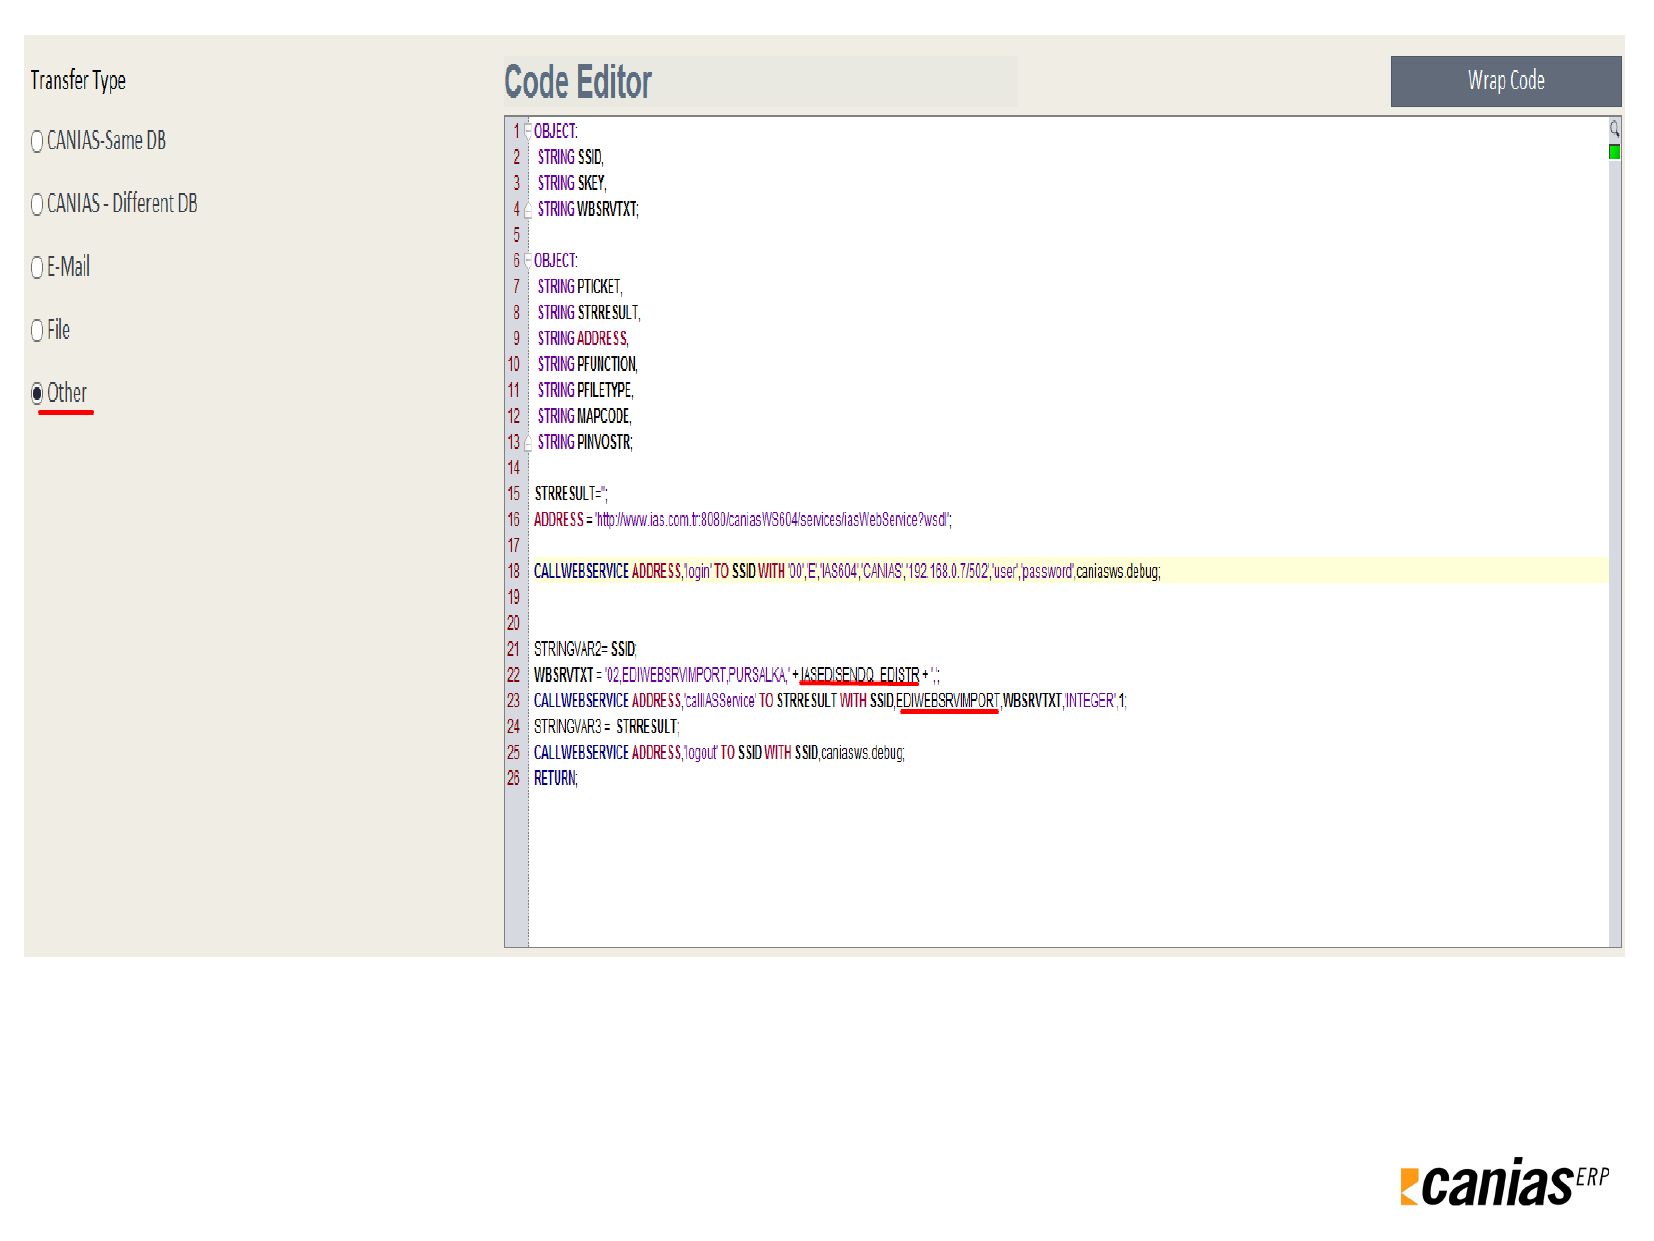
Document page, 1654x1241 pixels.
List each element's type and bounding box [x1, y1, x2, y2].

picture [24, 35, 1625, 957]
picture [1375, 1139, 1635, 1223]
